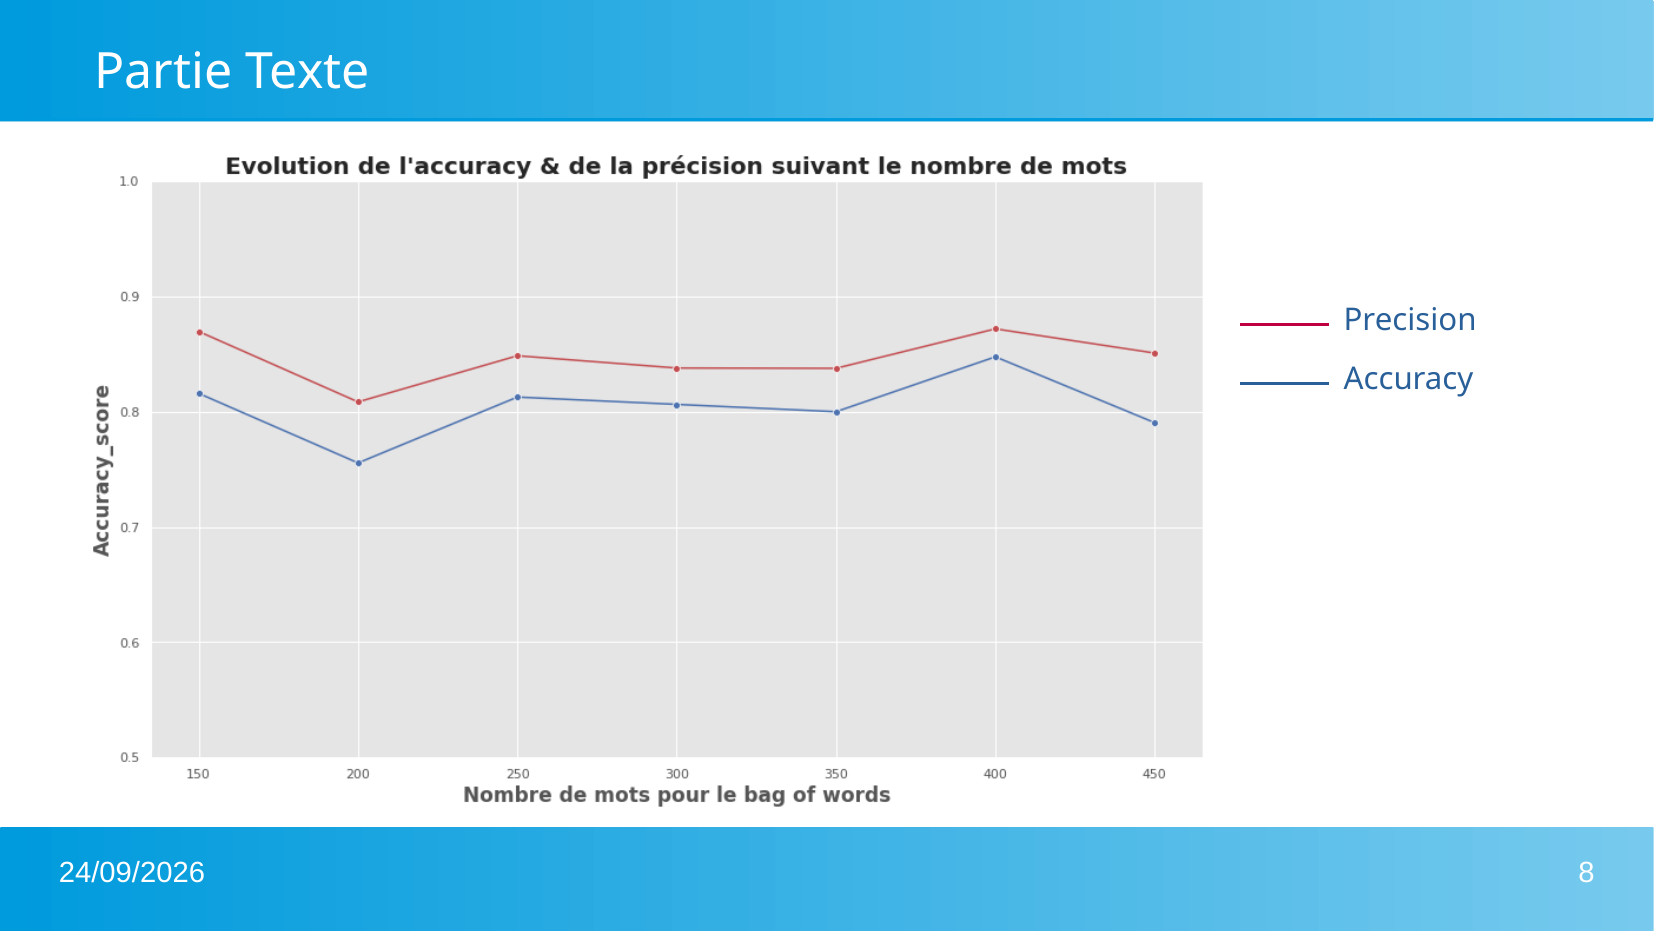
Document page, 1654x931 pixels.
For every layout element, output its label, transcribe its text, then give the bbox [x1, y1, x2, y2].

picture [85, 147, 1211, 815]
text_box Accuracy [1328, 348, 1578, 414]
title Partie Texte [59, 29, 1595, 108]
text_box Precision [1328, 289, 1578, 348]
